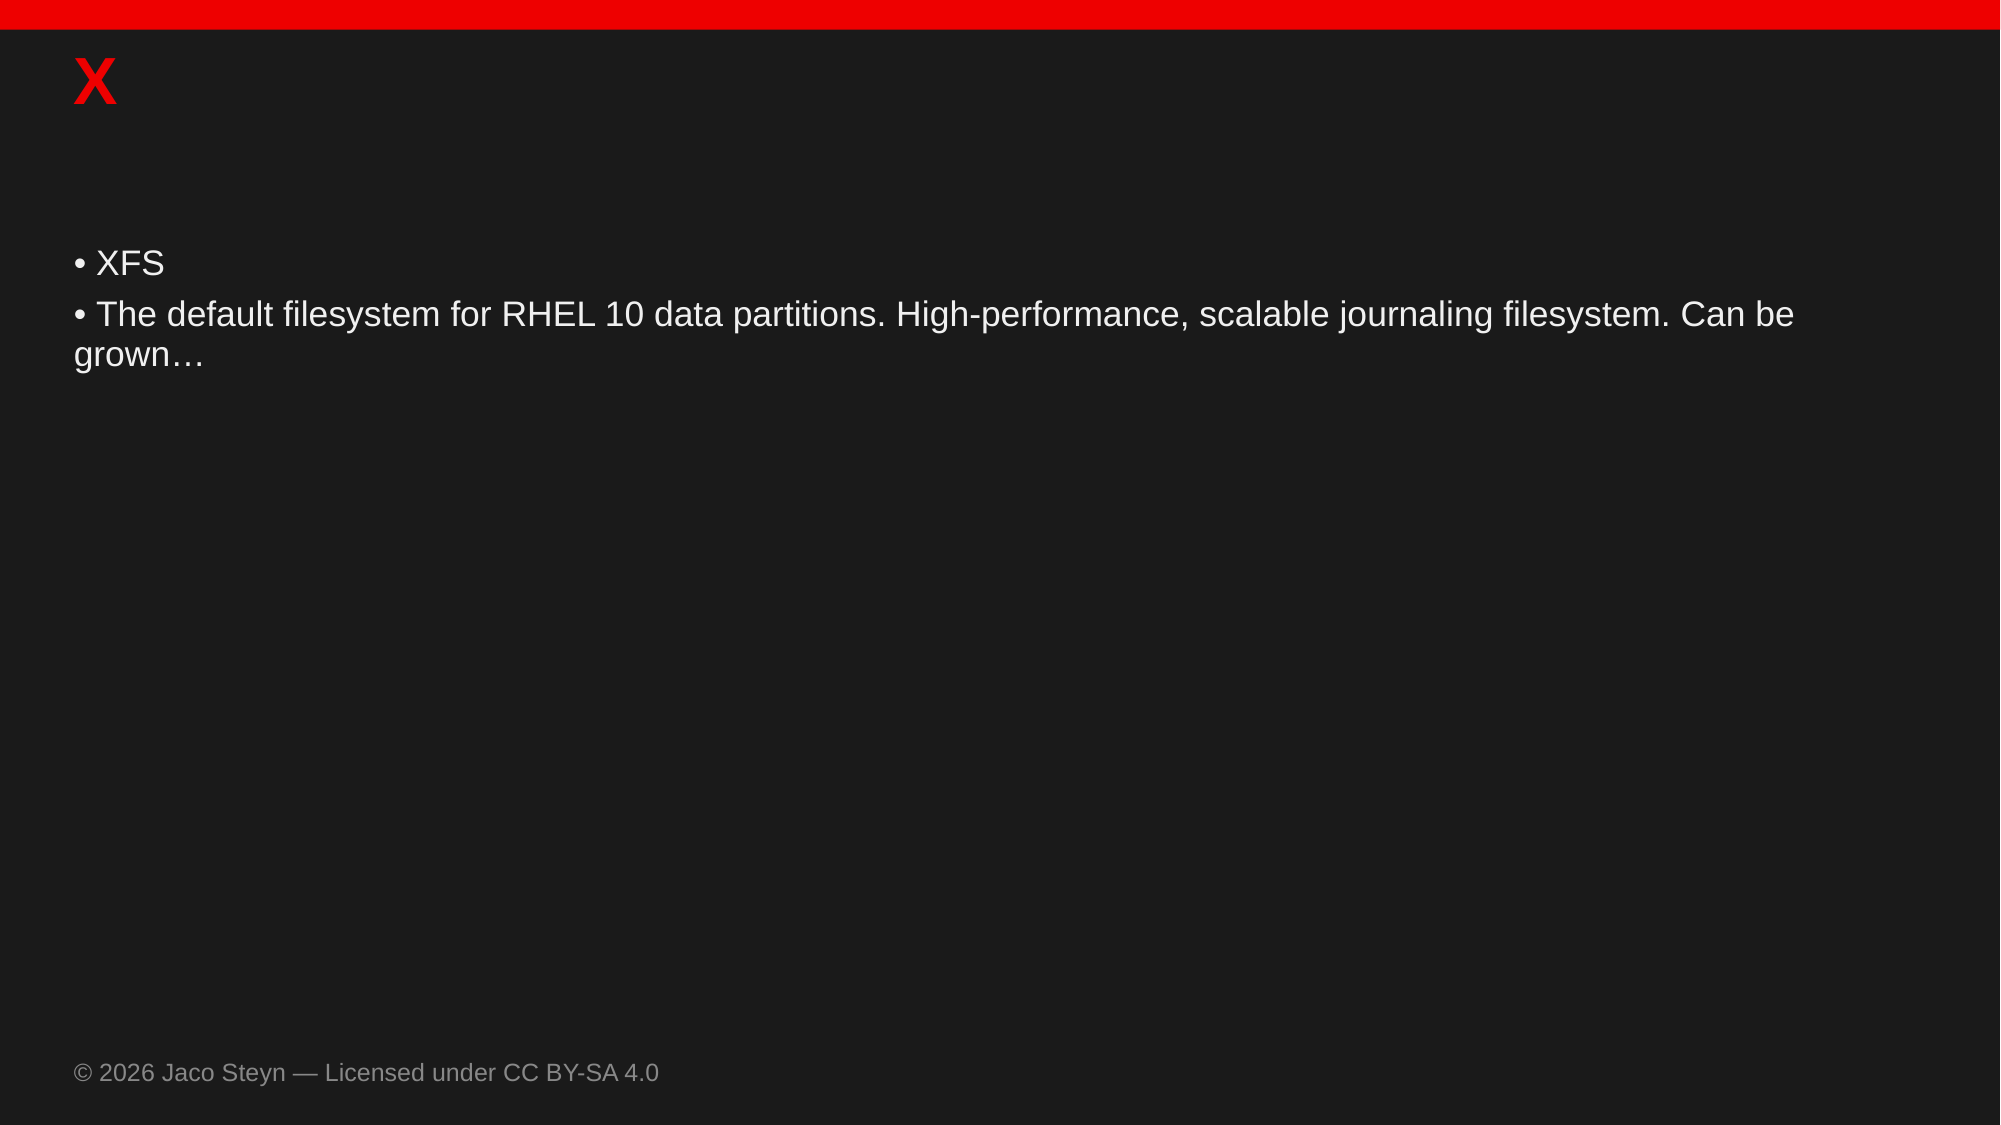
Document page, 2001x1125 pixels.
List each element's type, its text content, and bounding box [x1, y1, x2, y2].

text_box [0, 0, 2001, 30]
text_box • XFS • The default filesystem for RHEL 10 data partitions. High-performance, scalable journaling filesystem. Can be grown… [59, 236, 1942, 1037]
text_box X [59, 36, 1942, 208]
text_box © 2026 Jaco Steyn — Licensed under CC BY-SA 4.0 [59, 1051, 1942, 1093]
